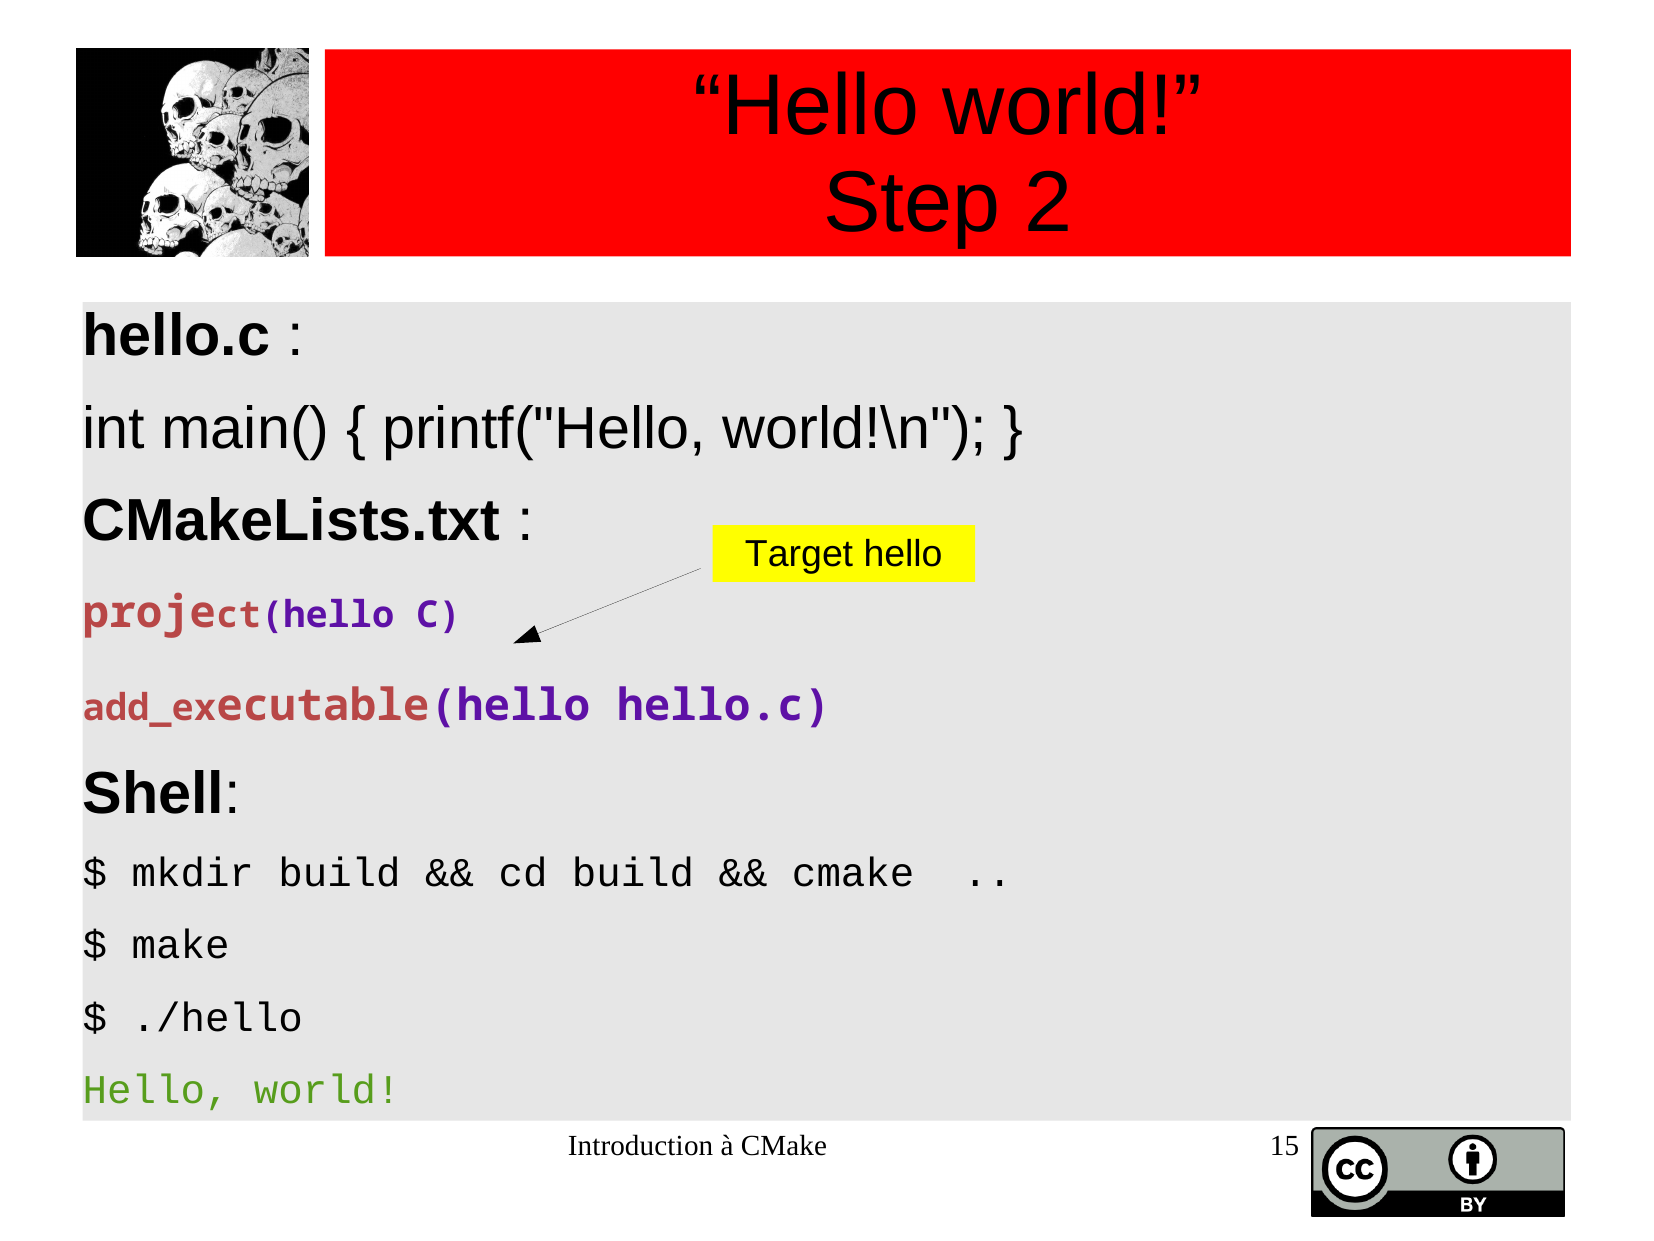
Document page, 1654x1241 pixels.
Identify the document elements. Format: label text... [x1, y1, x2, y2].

picture [76, 48, 309, 257]
picture [1311, 1127, 1565, 1217]
text_box Target hello [712, 525, 976, 582]
list hello.c : int main() { printf("Hello, world!\n"); } CMakeLists.txt : project(hello C) add_executable(hello hello.c) Shell: $ mkdir build && cd build && cmake .. $ make $ ./hello Hello, world! [82, 302, 1571, 1121]
title “Hello world!” Step 2 [324, 49, 1571, 257]
